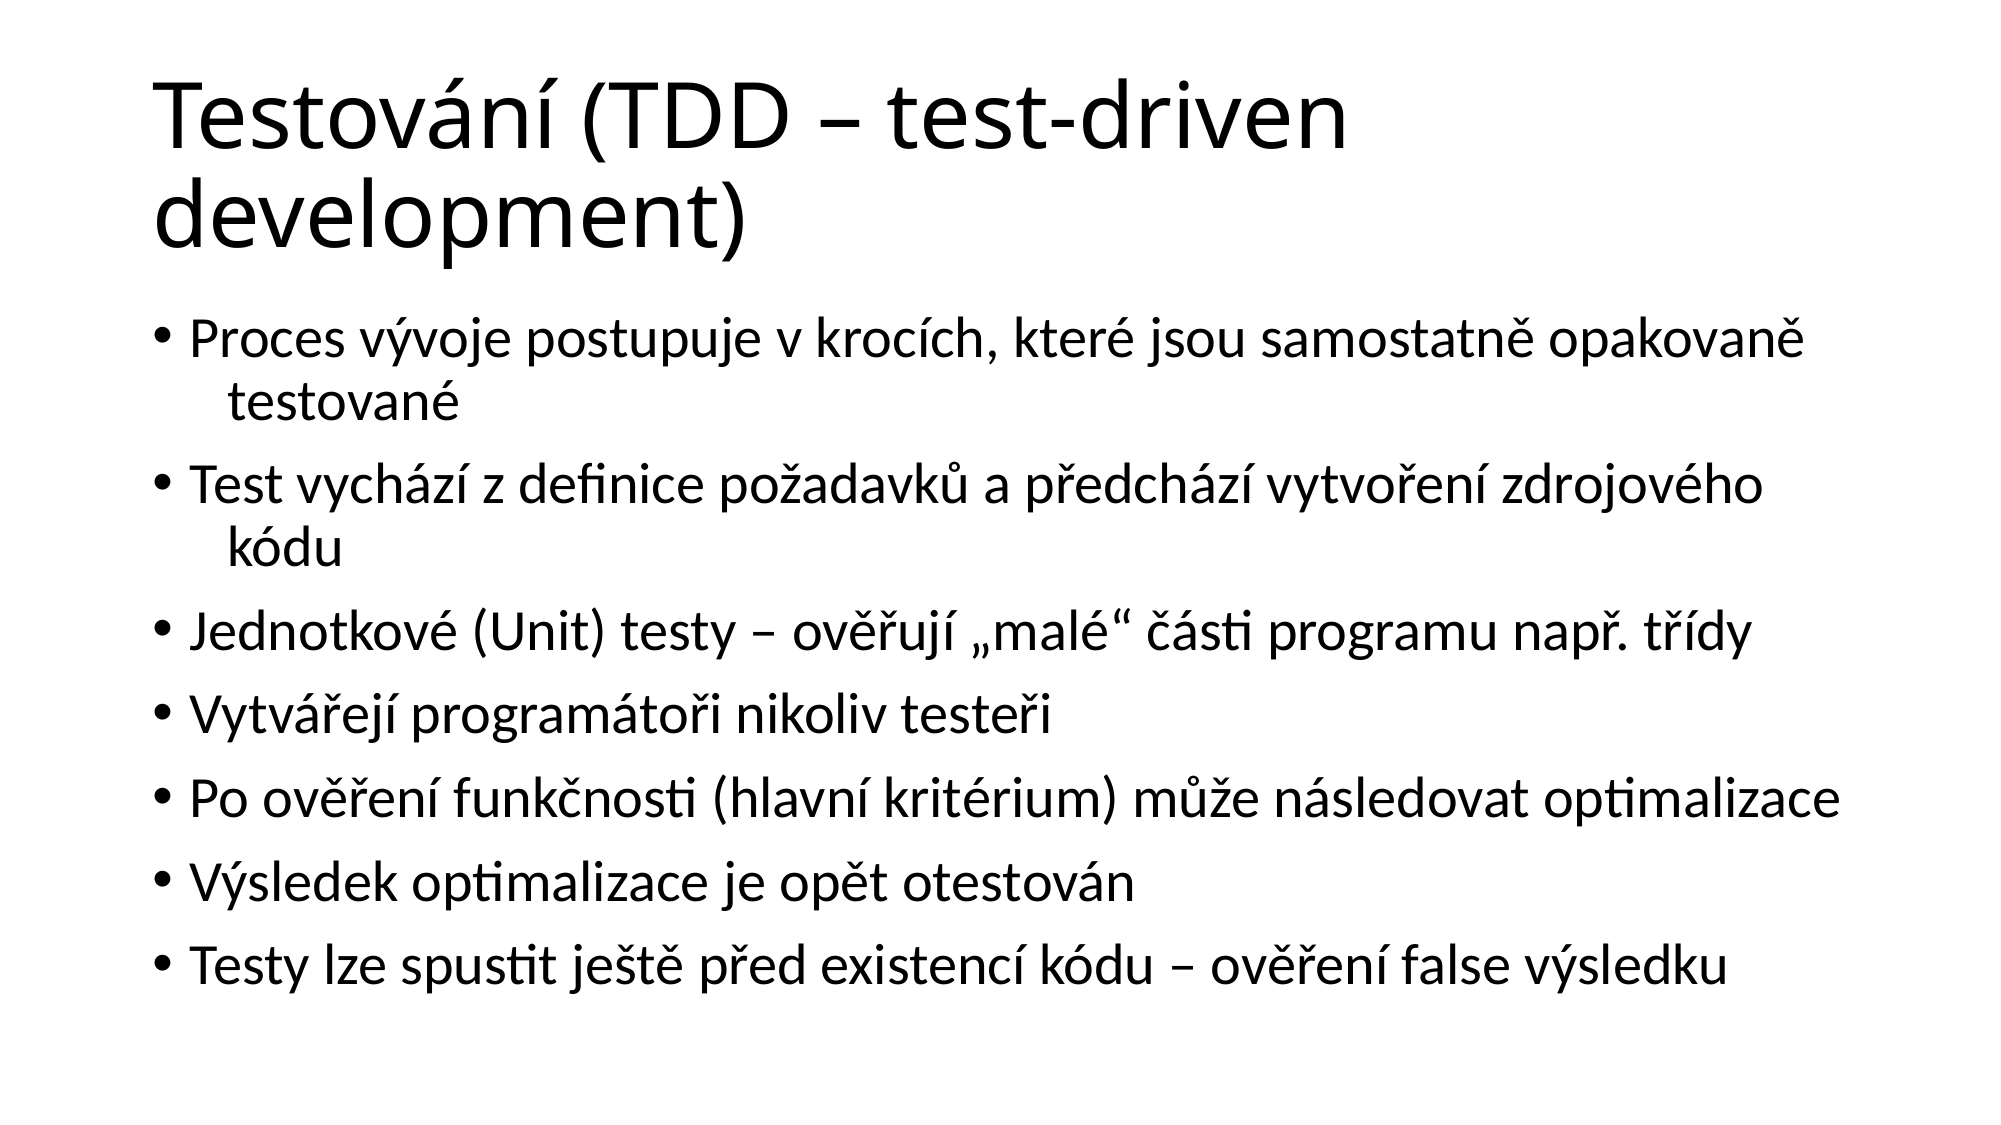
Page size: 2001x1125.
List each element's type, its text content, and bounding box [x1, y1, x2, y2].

title Testování (TDD – test-driven development) [137, 59, 1863, 278]
list Proces vývoje postupuje v krocích, které jsou samostatně opakovaně testované Test vychází z definice požadavků a předchází vytvoření zdrojového kódu Jednotkové (Unit) testy – ověřují „malé“ části programu např. třídy Vytvářejí programátoři nikoliv testeři Po ověření funkčnosti (hlavní kritérium) může následovat optimalizace Výsledek optimalizace je opět otestován Testy lze spustit ještě před existencí kódu – ověření false výsledku [137, 299, 1863, 1014]
